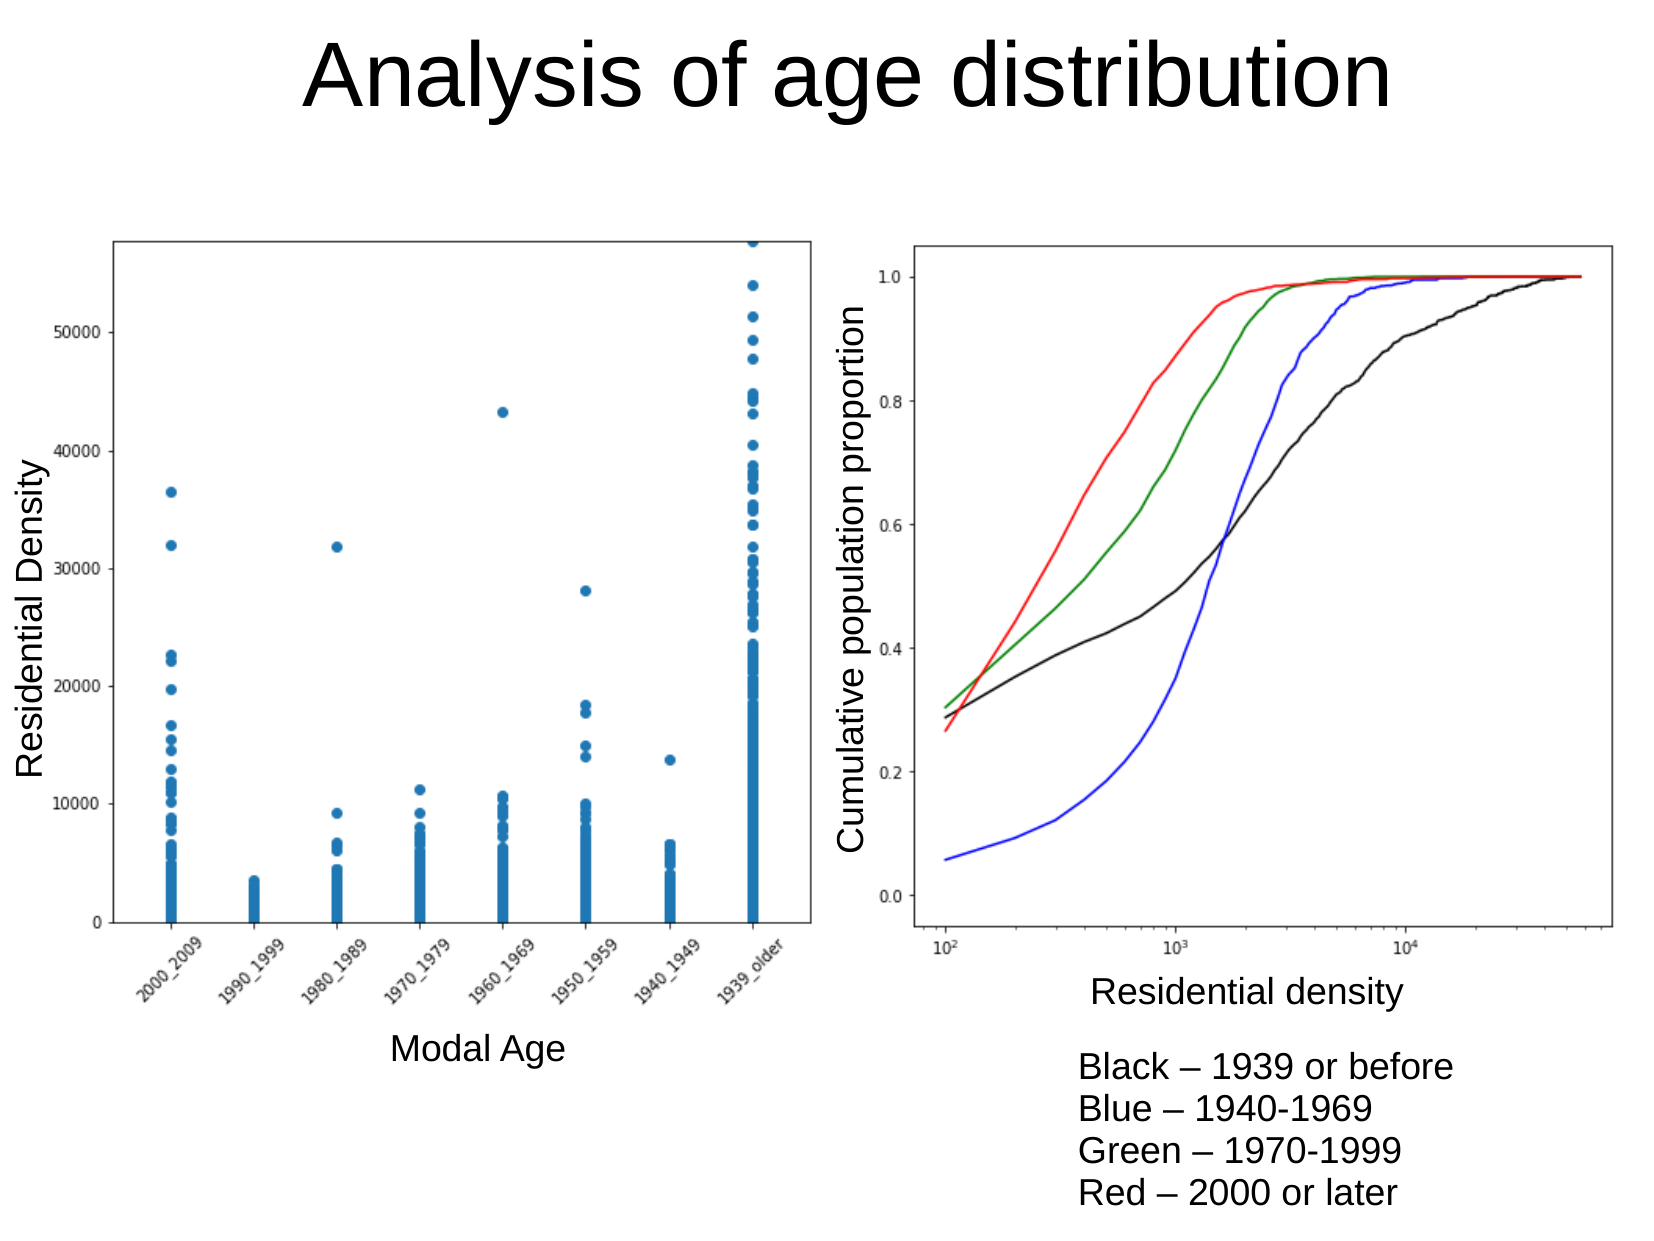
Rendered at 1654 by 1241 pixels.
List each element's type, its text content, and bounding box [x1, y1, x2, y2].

text_box Residential Density [0, 444, 58, 795]
picture [41, 224, 826, 1018]
picture [867, 230, 1629, 970]
text_box Modal Age [375, 1020, 582, 1077]
text_box Residential density [1075, 963, 1419, 1021]
text_box Black – 1939 or before Blue – 1940-1969 Green – 1970-1999 Red – 2000 or later [1063, 1038, 1470, 1221]
title Analysis of age distribution [60, 23, 1639, 127]
text_box Cumulative population proportion [821, 290, 879, 870]
